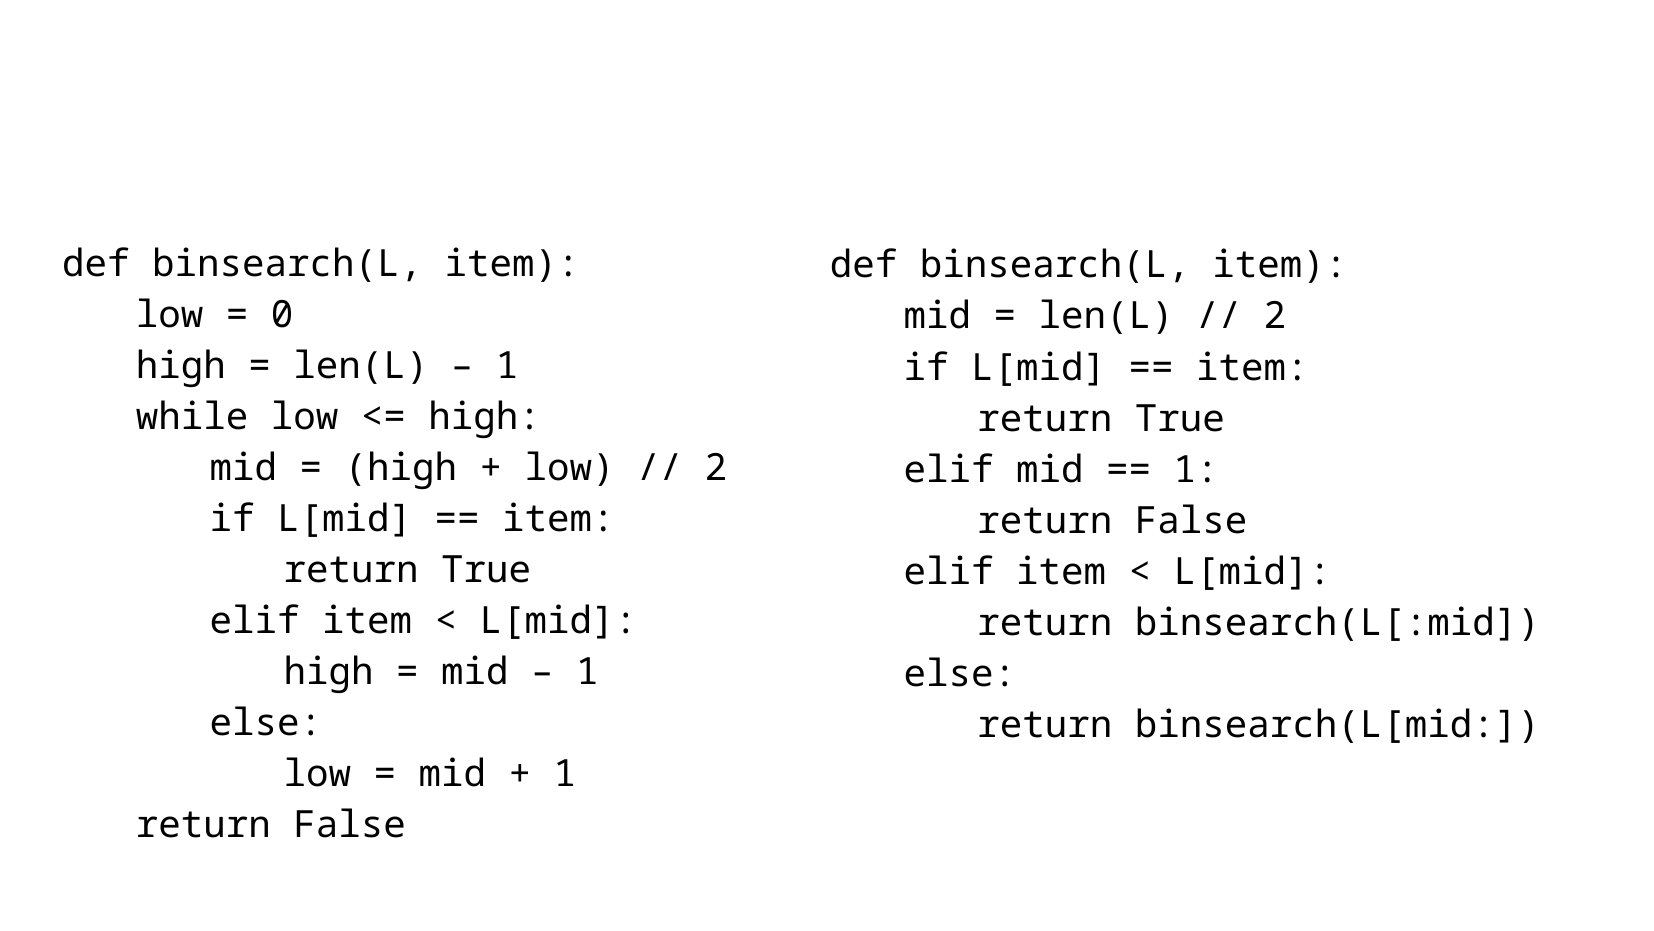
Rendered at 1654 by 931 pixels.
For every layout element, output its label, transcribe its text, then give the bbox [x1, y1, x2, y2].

text_box def binsearch(L, item): mid = len(L) // 2 if L[mid] == item: return True elif mid == 1: return False elif item < L[mid]: return binsearch(L[:mid]) else: return binsearch(L[mid:]) [814, 230, 1560, 681]
text_box def binsearch(L, item): low = 0 high = len(L) – 1 while low <= high: mid = (high + low) // 2 if L[mid] == item: return True elif item < L[mid]: high = mid – 1 else: low = mid + 1 return False [47, 228, 768, 766]
